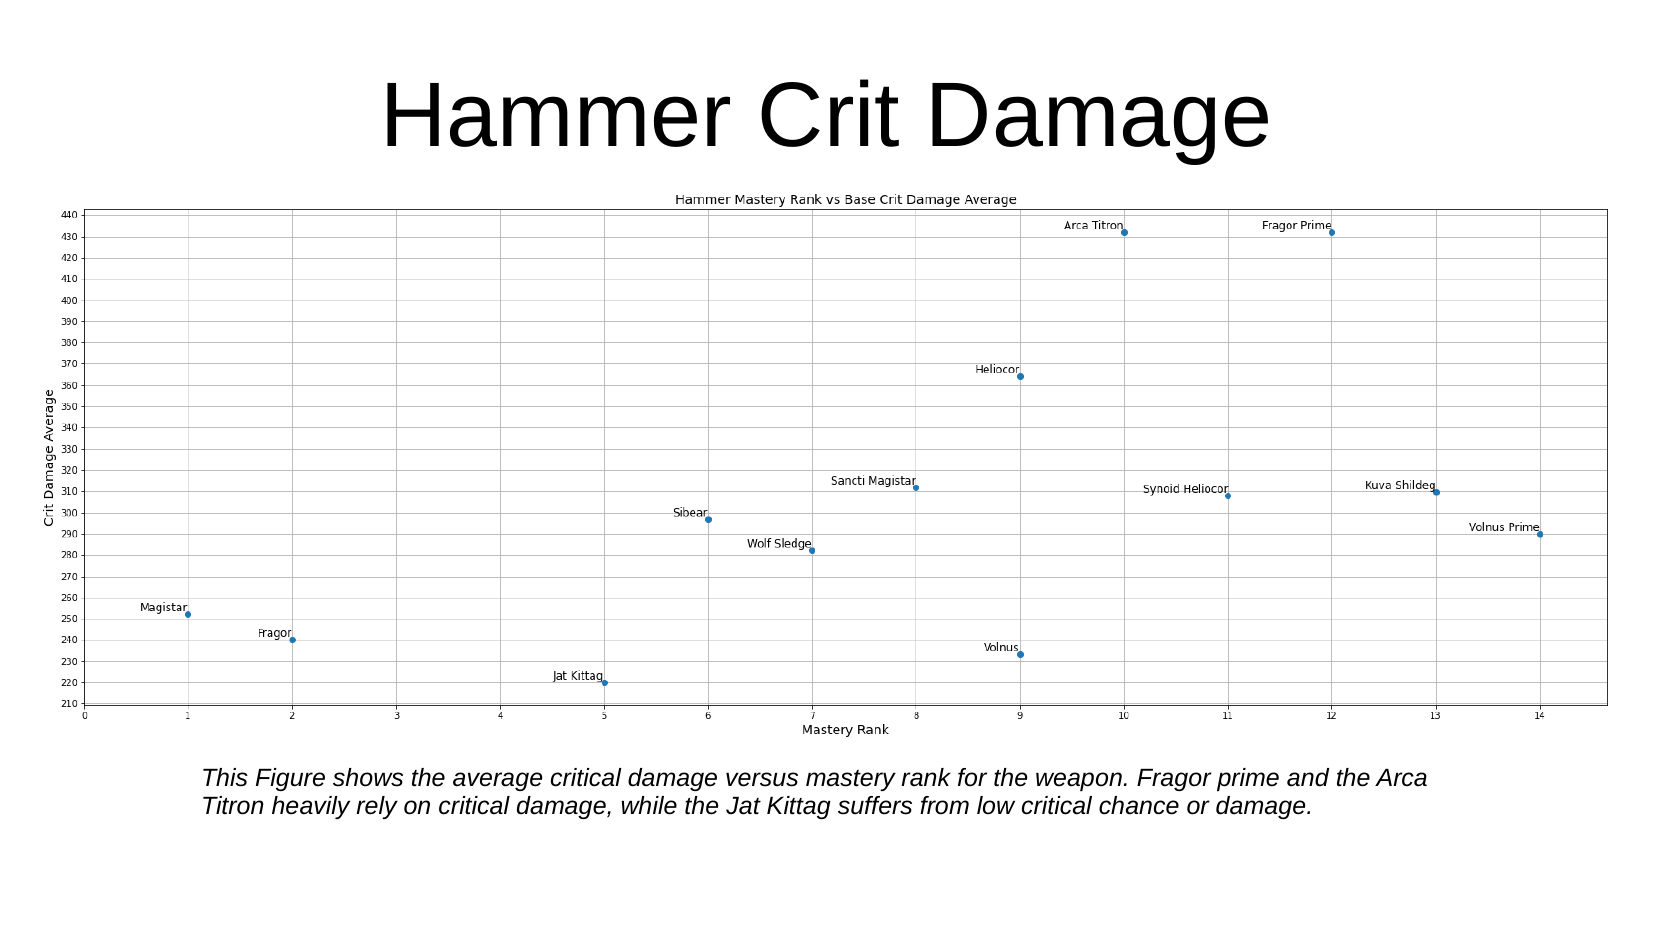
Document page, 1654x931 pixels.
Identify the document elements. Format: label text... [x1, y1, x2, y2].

title Hammer Crit Damage [82, 37, 1571, 187]
text_box This Figure shows the average critical damage versus mastery rank for the weapon. Fragor prime and the Arca Titron heavily rely on critical damage, while the Jat Kittag suffers from low critical chance or damage. [186, 756, 1499, 828]
picture [37, 187, 1613, 743]
